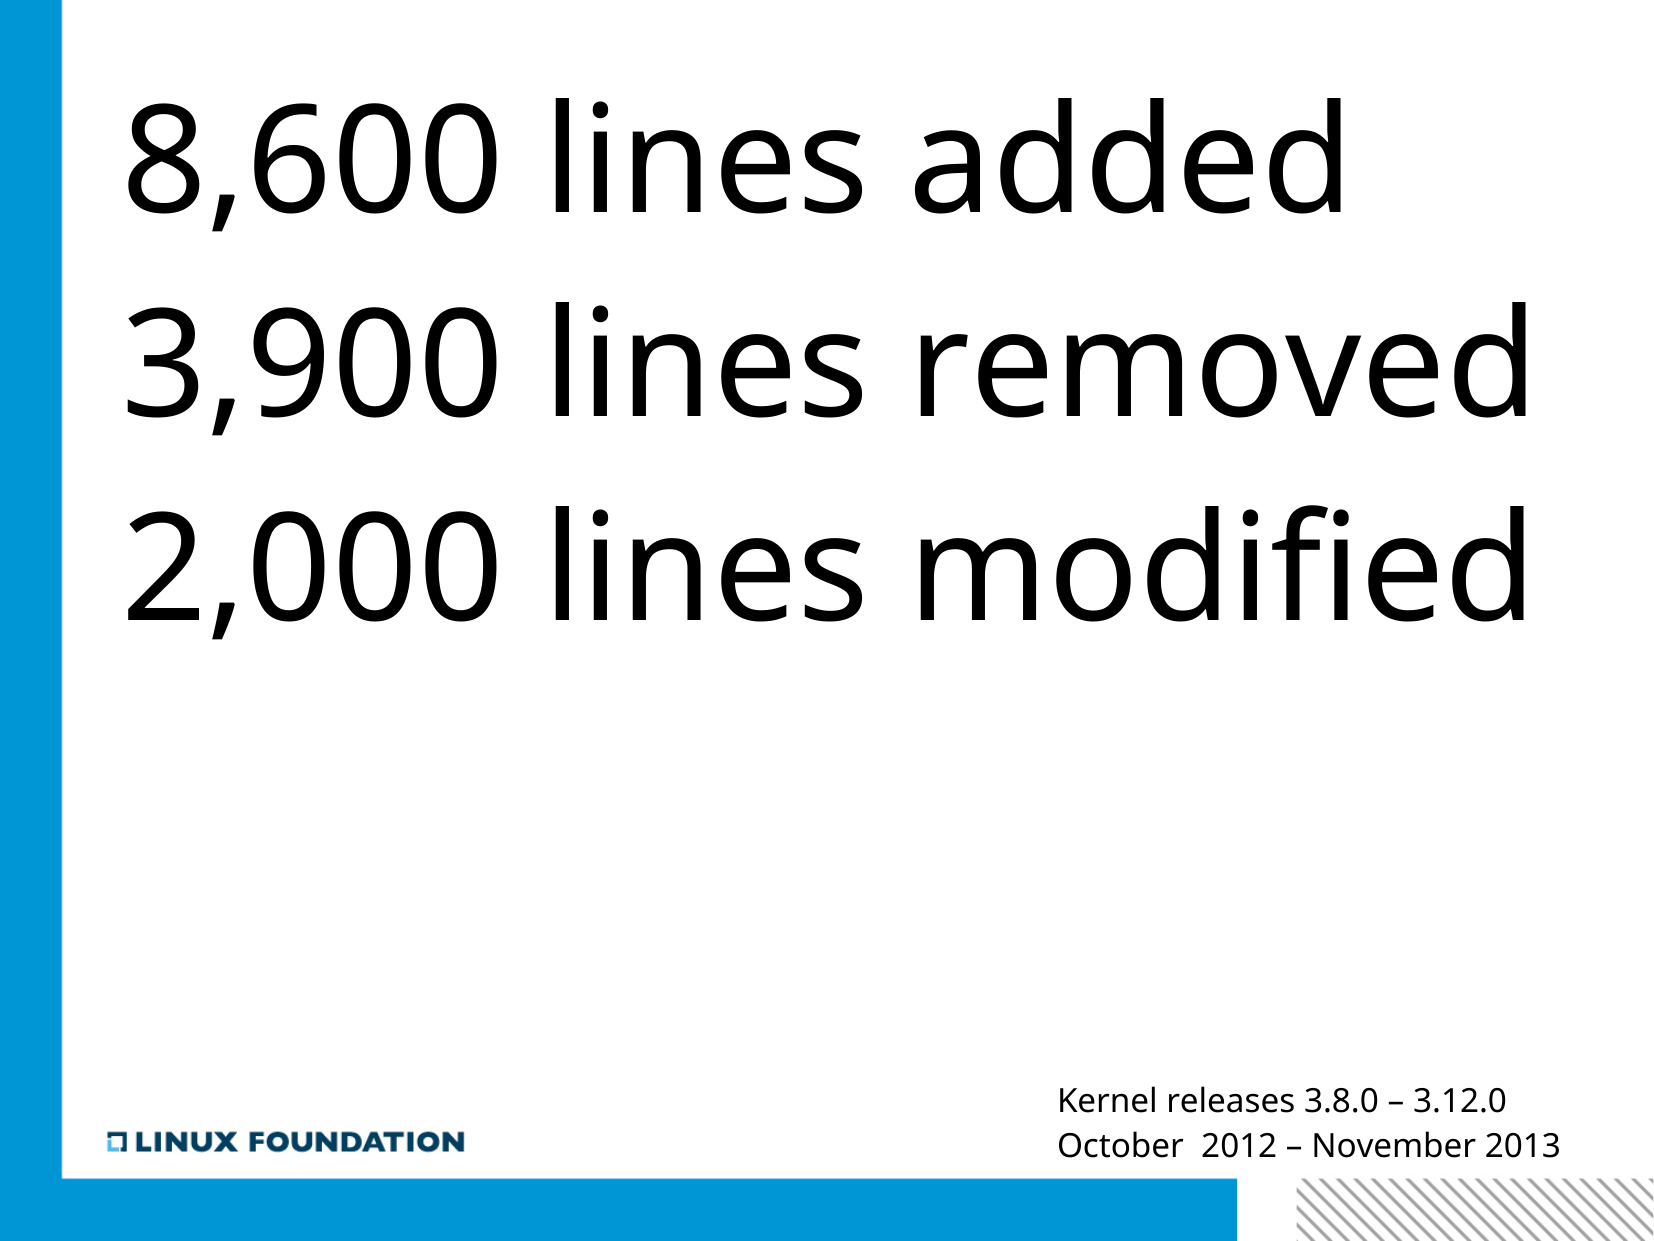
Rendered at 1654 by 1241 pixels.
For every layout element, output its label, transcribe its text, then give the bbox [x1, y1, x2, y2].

text_box Kernel releases 3.8.0 – 3.12.0 October 2012 – November 2013 [1042, 1069, 1573, 1164]
picture [62, 0, 1654, 1241]
text_box 8,600 lines added 3,900 lines removed 2,000 lines modified [67, 44, 1627, 600]
